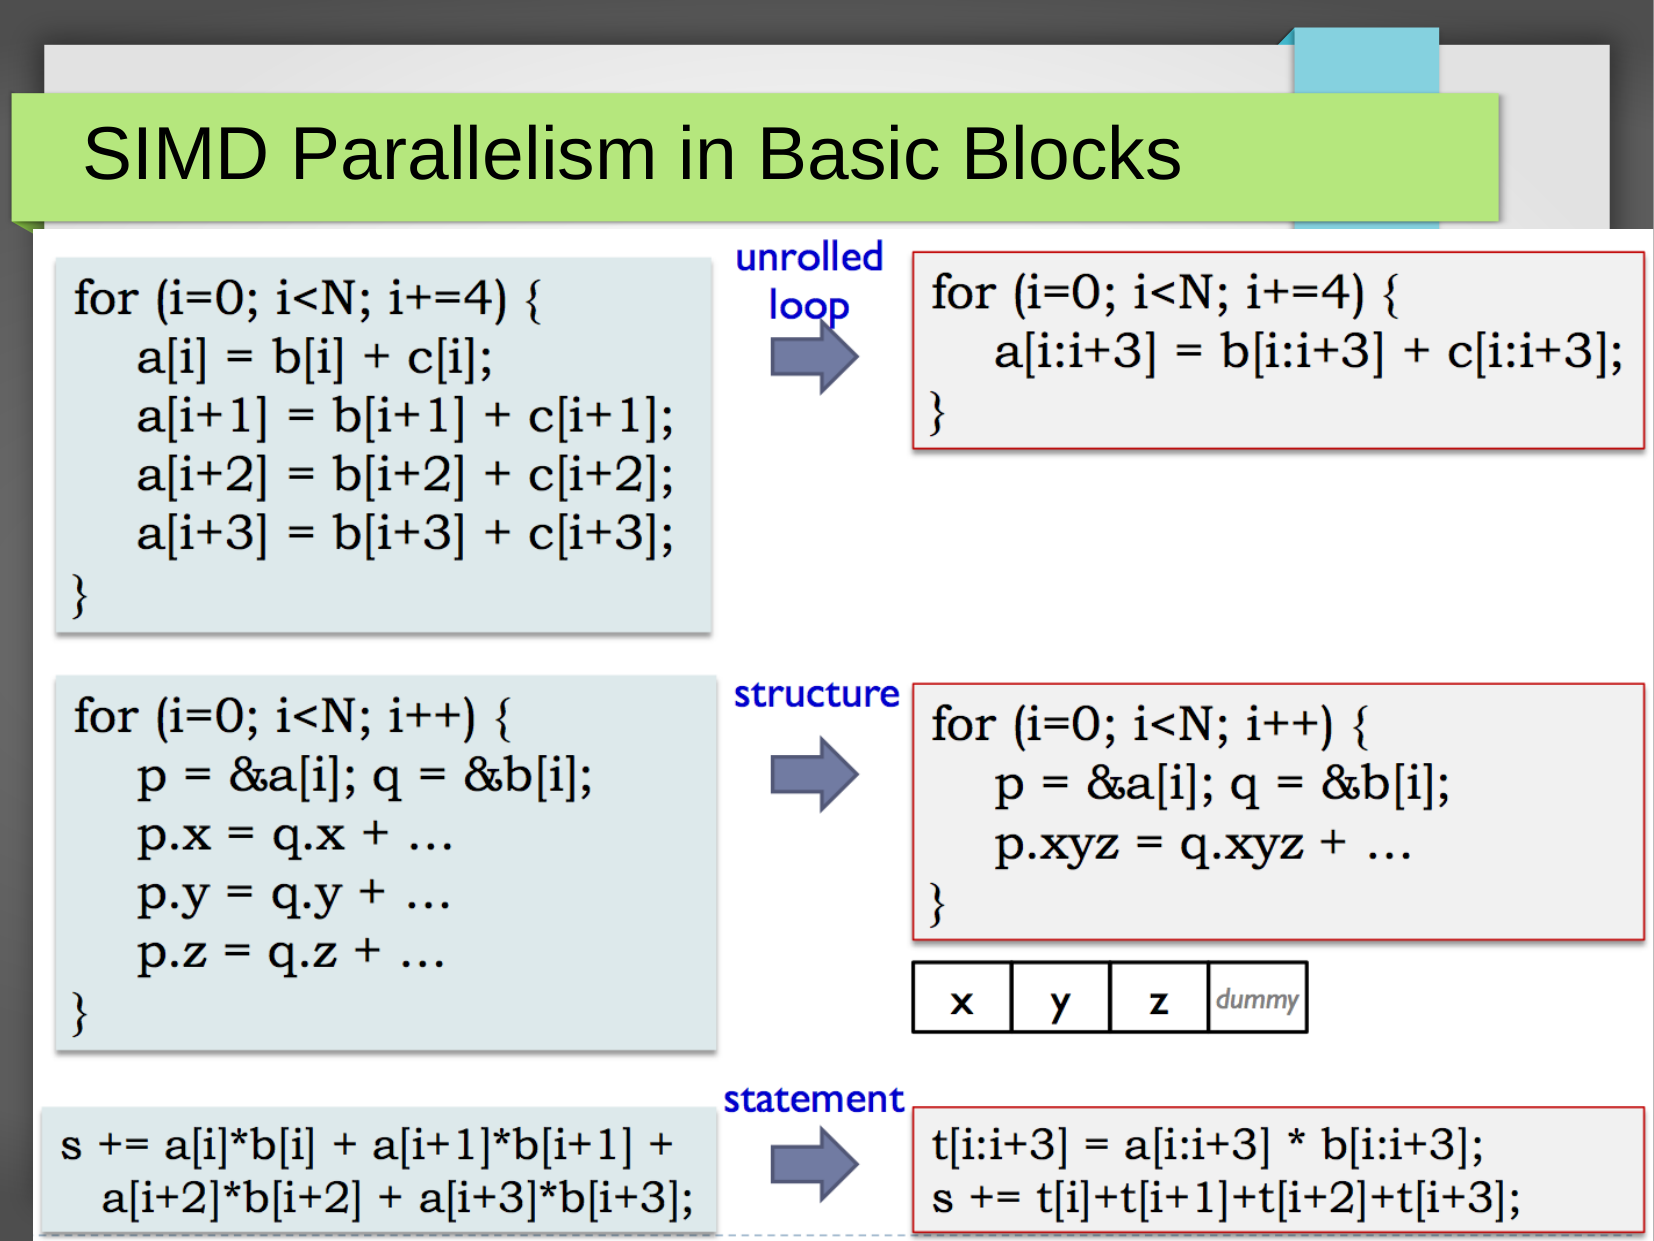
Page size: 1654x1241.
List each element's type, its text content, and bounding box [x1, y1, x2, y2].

title SIMD Parallelism in Basic Blocks [82, 94, 1264, 213]
picture [0, 0, 1654, 1241]
